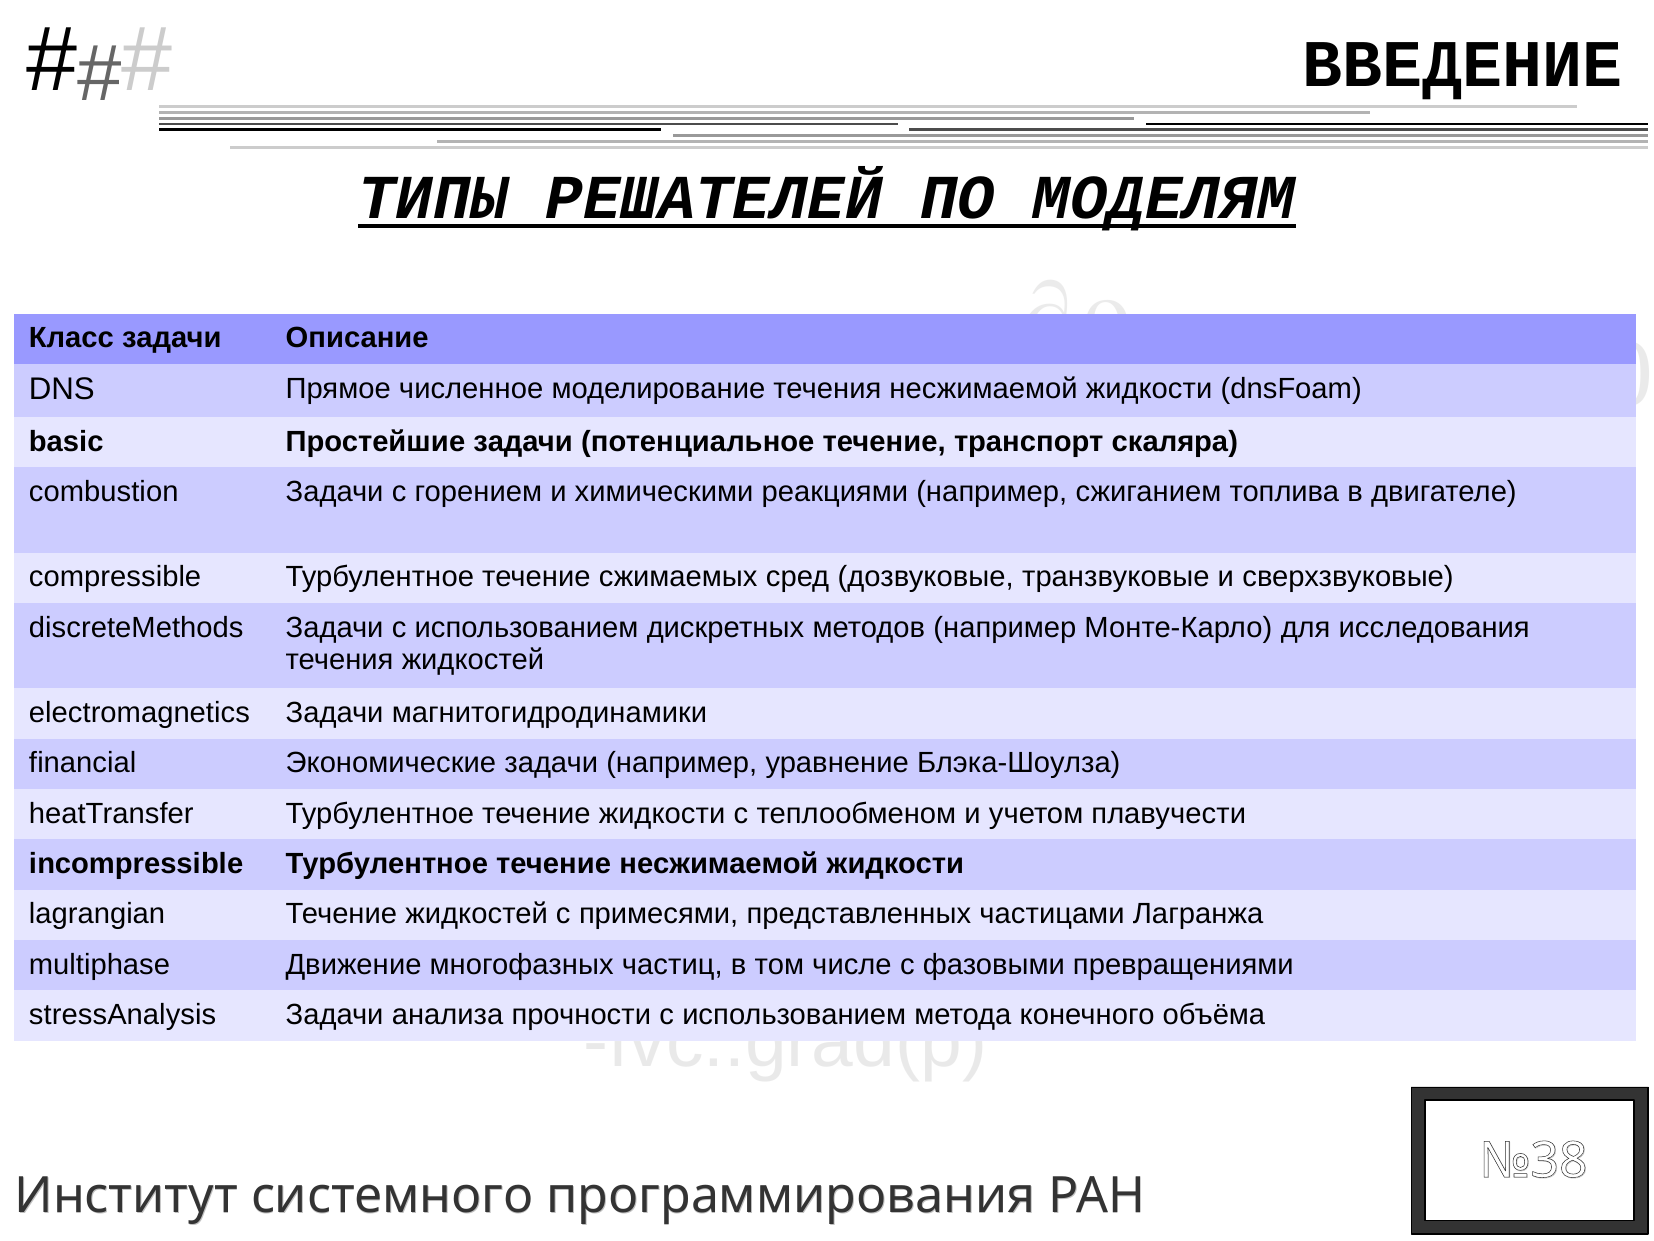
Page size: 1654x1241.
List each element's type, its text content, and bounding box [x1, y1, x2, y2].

table_cell lagrangian [14, 890, 271, 940]
table_cell compressible [14, 553, 271, 603]
table_cell Экономические задачи (например, уравнение Блэка-Шоулза) [271, 739, 1636, 789]
table_cell financial [14, 739, 271, 789]
table_cell Задачи анализа прочности с использованием метода конечного объёма [271, 990, 1636, 1041]
table_cell DNS [14, 364, 271, 417]
table_cell Турбулентное течение жидкости с теплообменом и учетом плавучести [271, 789, 1636, 839]
table_cell Задачи с использованием дискретных методов (например Монте-Карло) для исследования течения жидкостей [271, 603, 1636, 688]
table_cell Простейшие задачи (потенциальное течение, транспорт скаляра) [271, 417, 1636, 467]
table_cell Задачи магнитогидродинамики [271, 688, 1636, 739]
table_cell basic [14, 417, 271, 467]
table_cell incompressible [14, 839, 271, 890]
table_cell Течение жидкостей с примесями, представленных частицами Лагранжа [271, 890, 1636, 940]
table_cell combustion [14, 467, 271, 553]
table_cell Прямое численное моделирование течения несжимаемой жидкости (dnsFoam) [271, 364, 1636, 417]
table_cell Движение многофазных частиц, в том числе с фазовыми превращениями [271, 940, 1636, 990]
table_cell multiphase [14, 940, 271, 990]
title ТИПЫ РЕШАТЕЛЕЙ ПО МОДЕЛЯМ [0, 147, 1654, 257]
table_cell Турбулентное течение сжимаемых сред (дозвуковые, транзвуковые и сверхзвуковые) [271, 553, 1636, 603]
table_cell heatTransfer [14, 789, 271, 839]
table_cell Турбулентное течение несжимаемой жидкости [271, 839, 1636, 890]
table_header Описание [271, 314, 1636, 364]
table_header Класс задачи [14, 314, 271, 364]
table_cell Задачи с горением и химическими реакциями (например, сжиганием топлива в двигателе) [271, 467, 1636, 553]
table_cell discreteMethods [14, 603, 271, 688]
table_cell electromagnetics [14, 688, 271, 739]
table_cell stressAnalysis [14, 990, 271, 1041]
